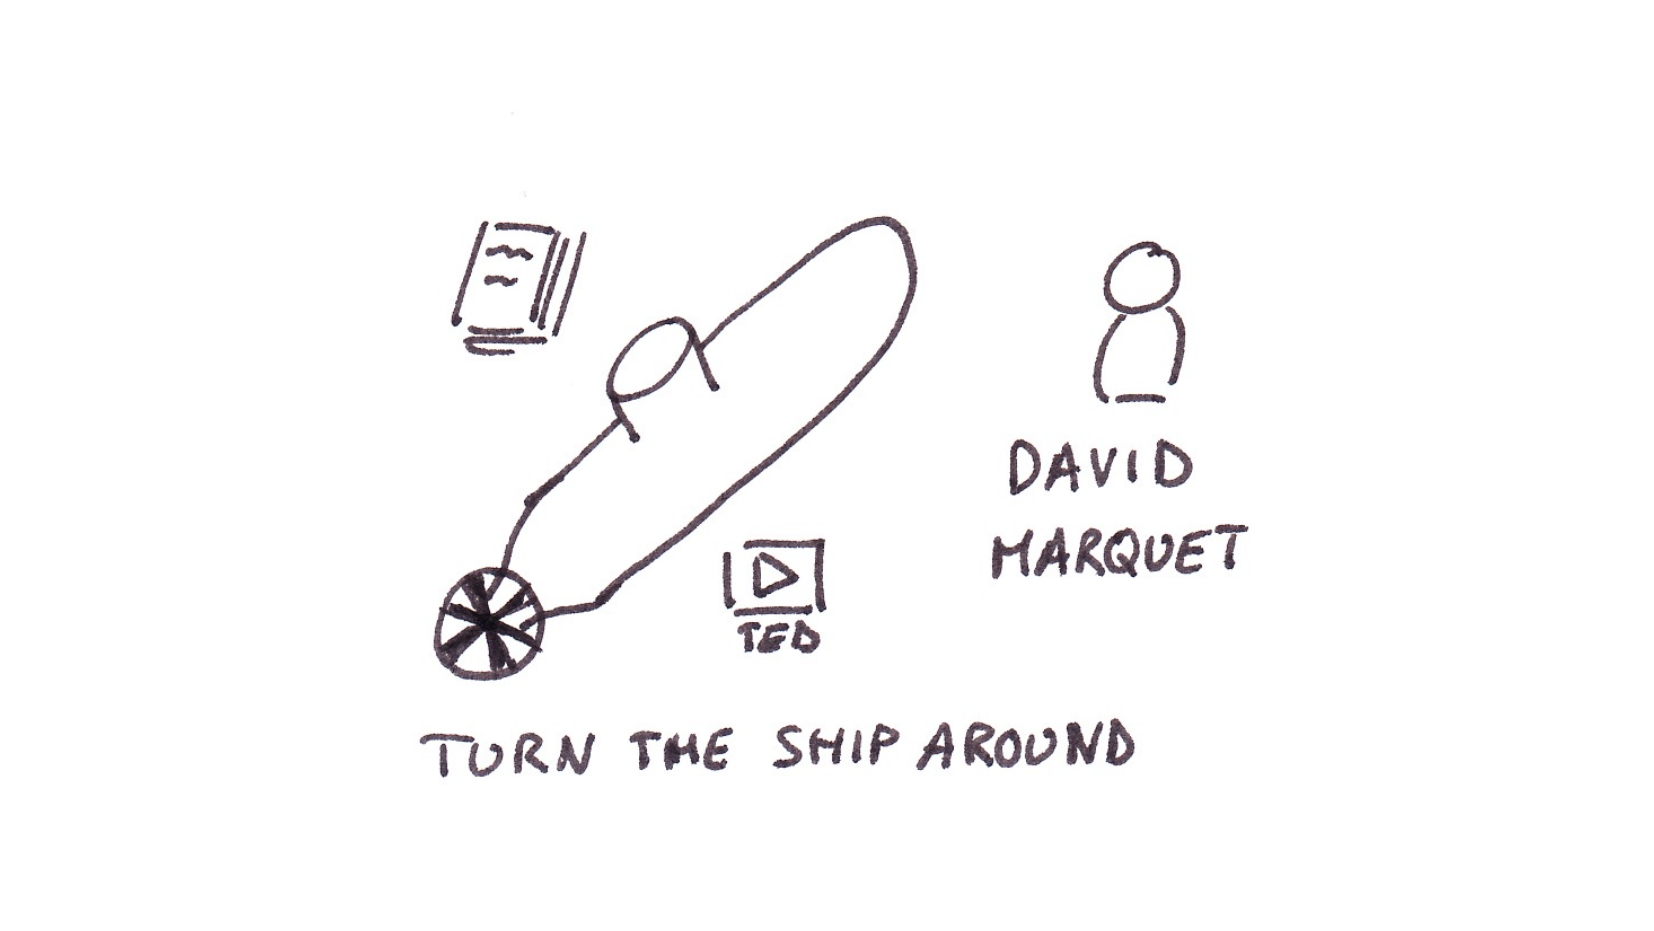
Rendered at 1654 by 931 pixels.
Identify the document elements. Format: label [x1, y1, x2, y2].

picture [330, 74, 1321, 841]
